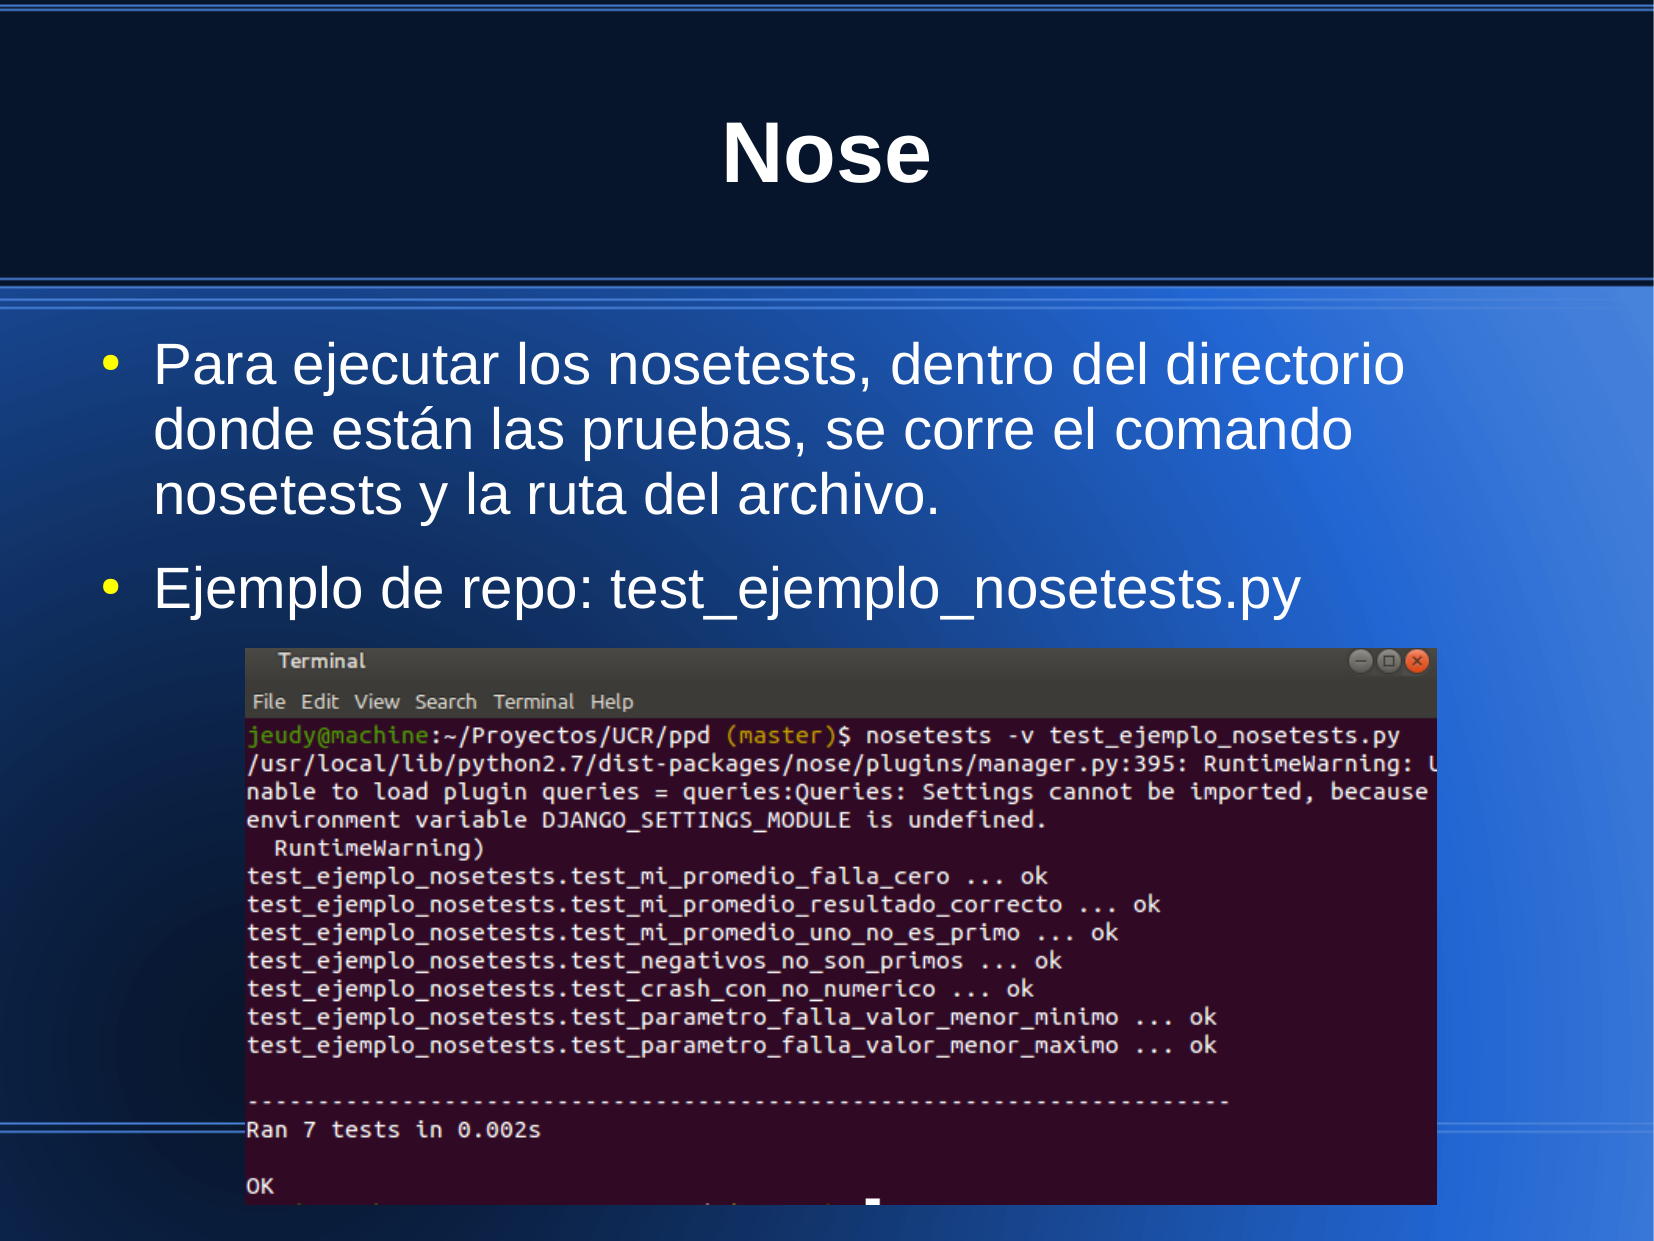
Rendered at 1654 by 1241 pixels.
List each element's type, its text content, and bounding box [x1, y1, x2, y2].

list Para ejecutar los nosetests, dentro del directorio donde están las pruebas, se corre el comando nosetests y la ruta del archivo. Ejemplo de repo: test_ejemplo_nosetests.py [82, 331, 1571, 1051]
title Nose [82, 49, 1571, 257]
picture [0, 0, 1654, 1241]
